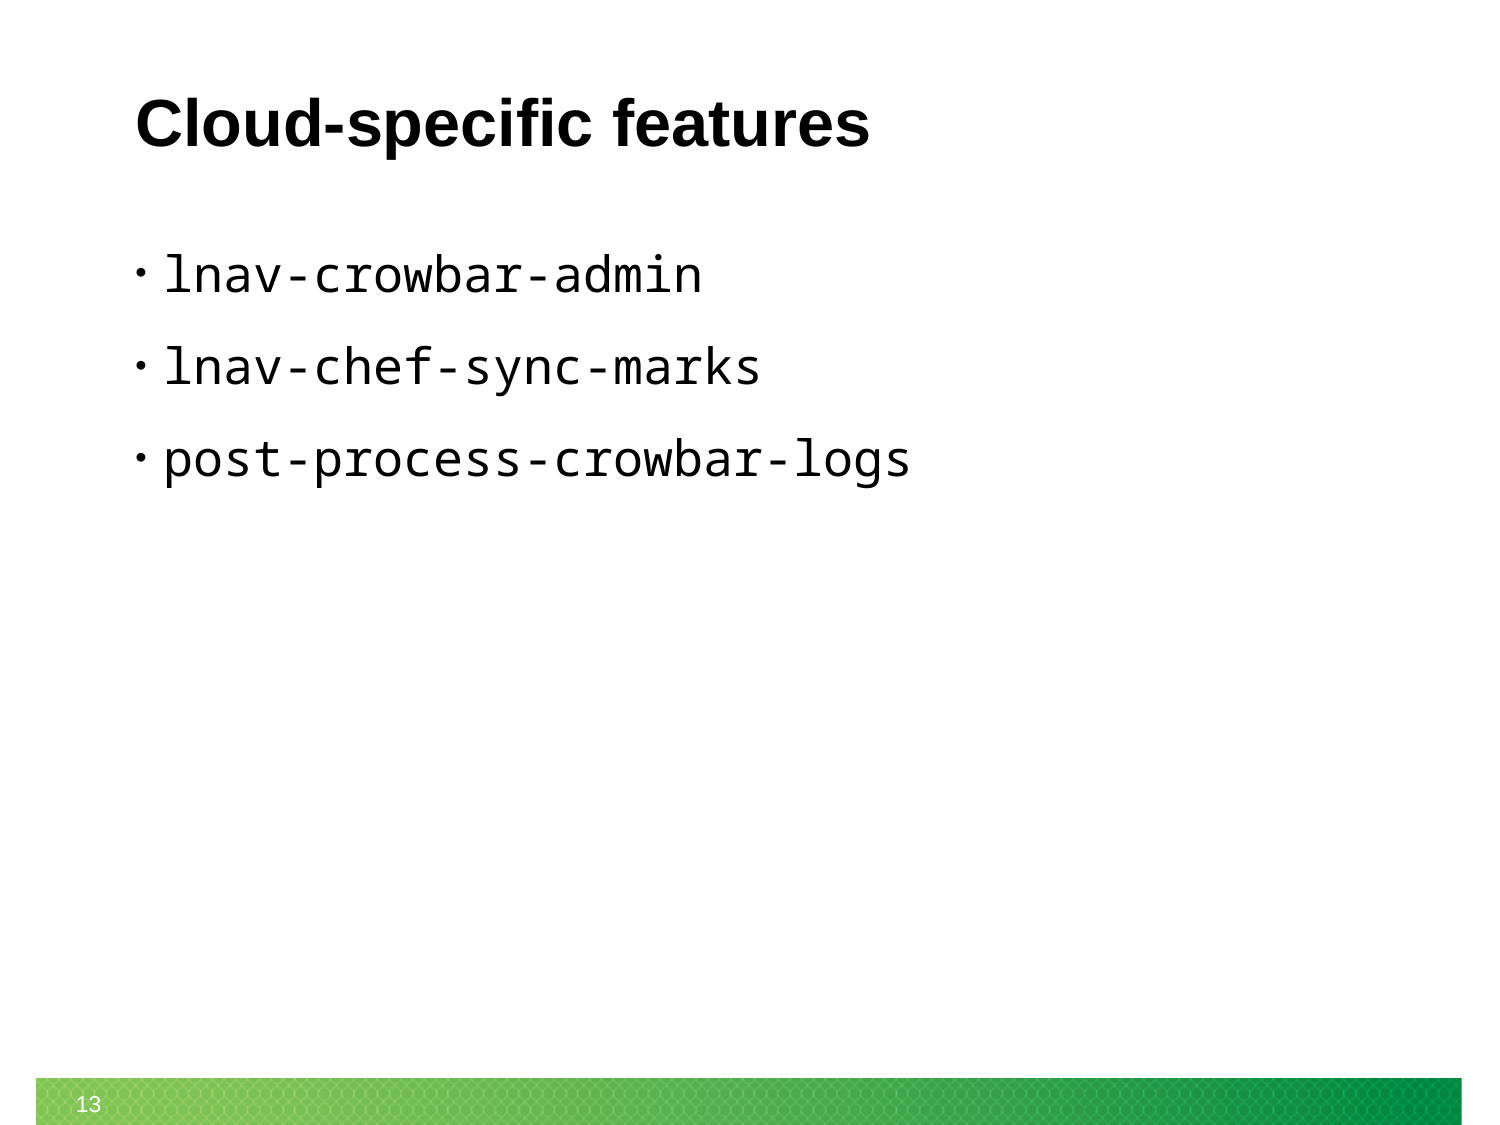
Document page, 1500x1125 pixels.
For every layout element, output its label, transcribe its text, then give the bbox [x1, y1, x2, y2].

list lnav-crowbar-admin lnav-chef-sync-marks post-process-crowbar-logs [135, 238, 1372, 892]
title Cloud-specific features [135, 41, 1372, 204]
picture [36, 1078, 1462, 1125]
